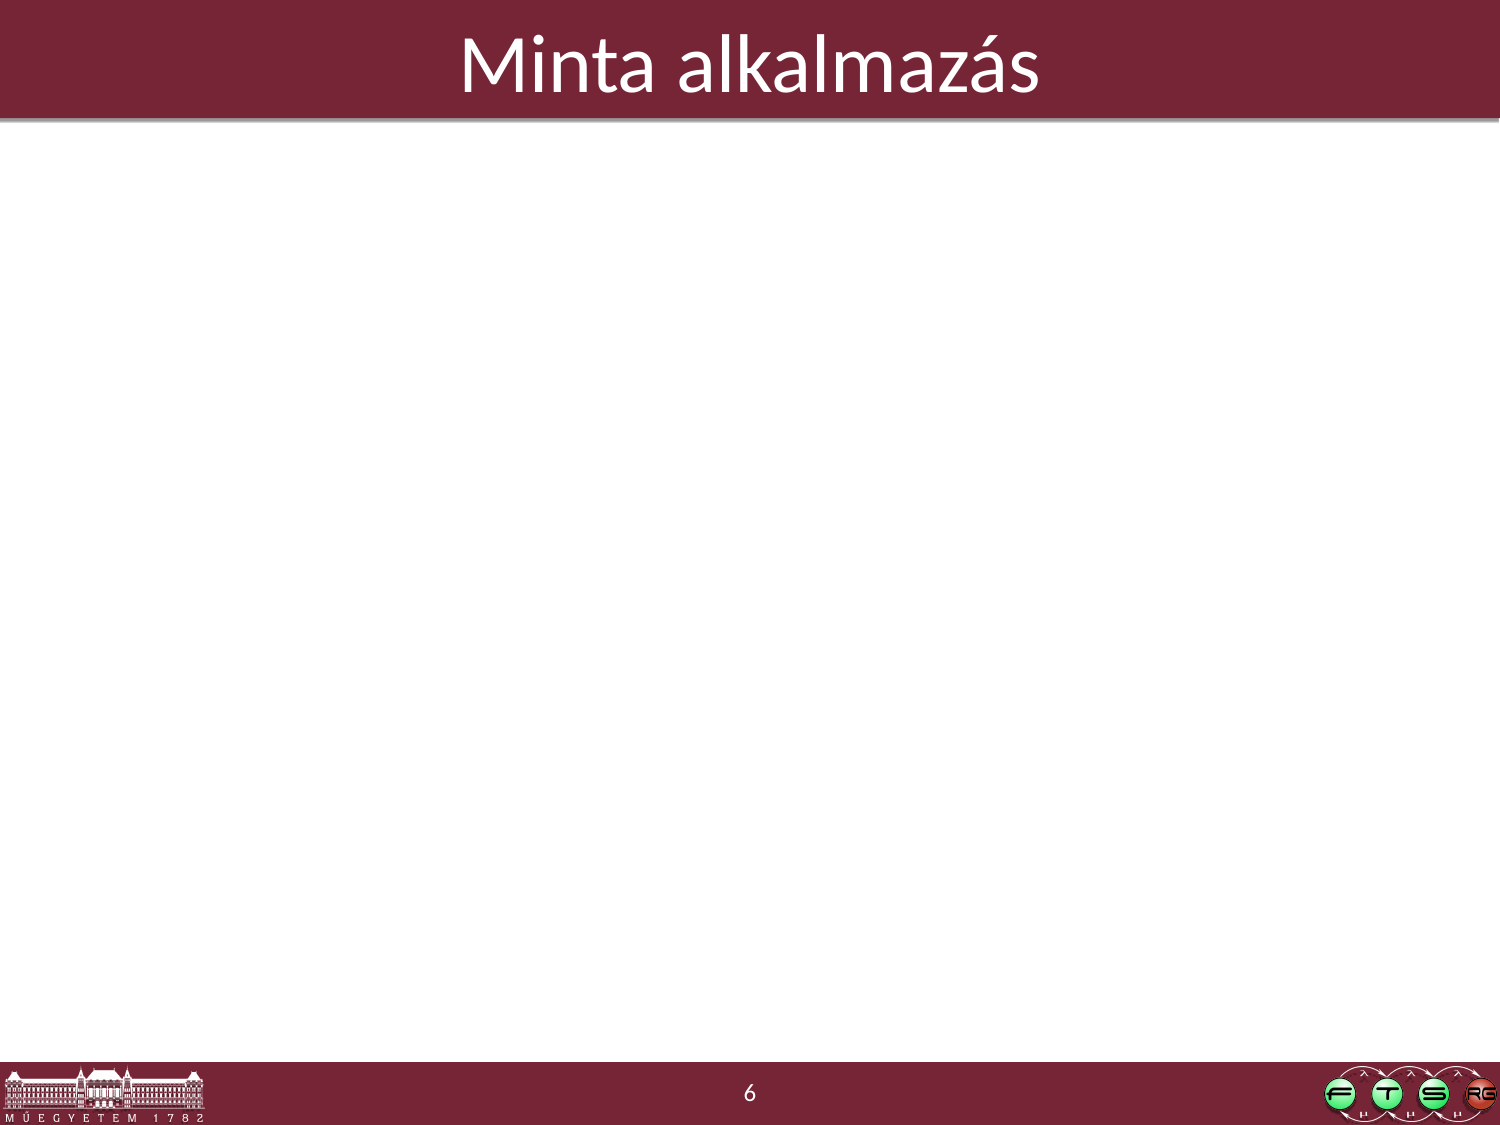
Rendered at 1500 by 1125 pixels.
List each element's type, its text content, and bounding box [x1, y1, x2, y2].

picture [3, 1064, 205, 1122]
title Minta alkalmazás [0, 0, 1500, 119]
picture [1324, 1066, 1497, 1122]
text_box <number> [581, 1061, 919, 1122]
